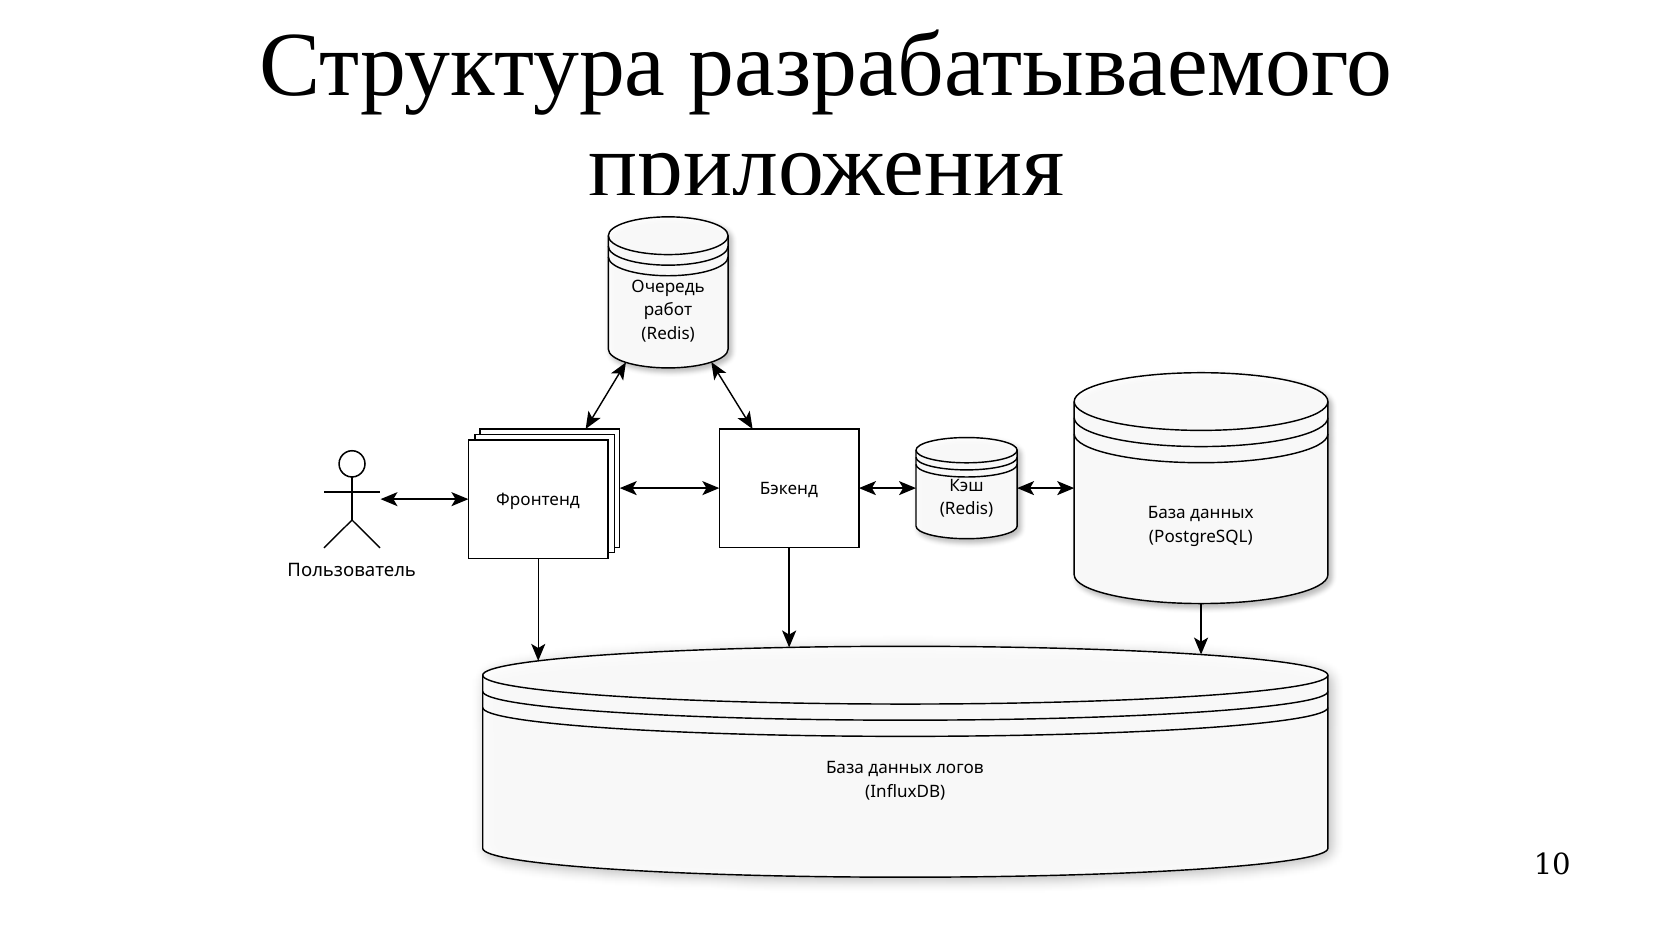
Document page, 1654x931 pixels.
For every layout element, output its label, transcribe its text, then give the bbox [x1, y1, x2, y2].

title Структура разрабатываемого приложения [82, 22, 1571, 207]
picture [262, 194, 1351, 901]
